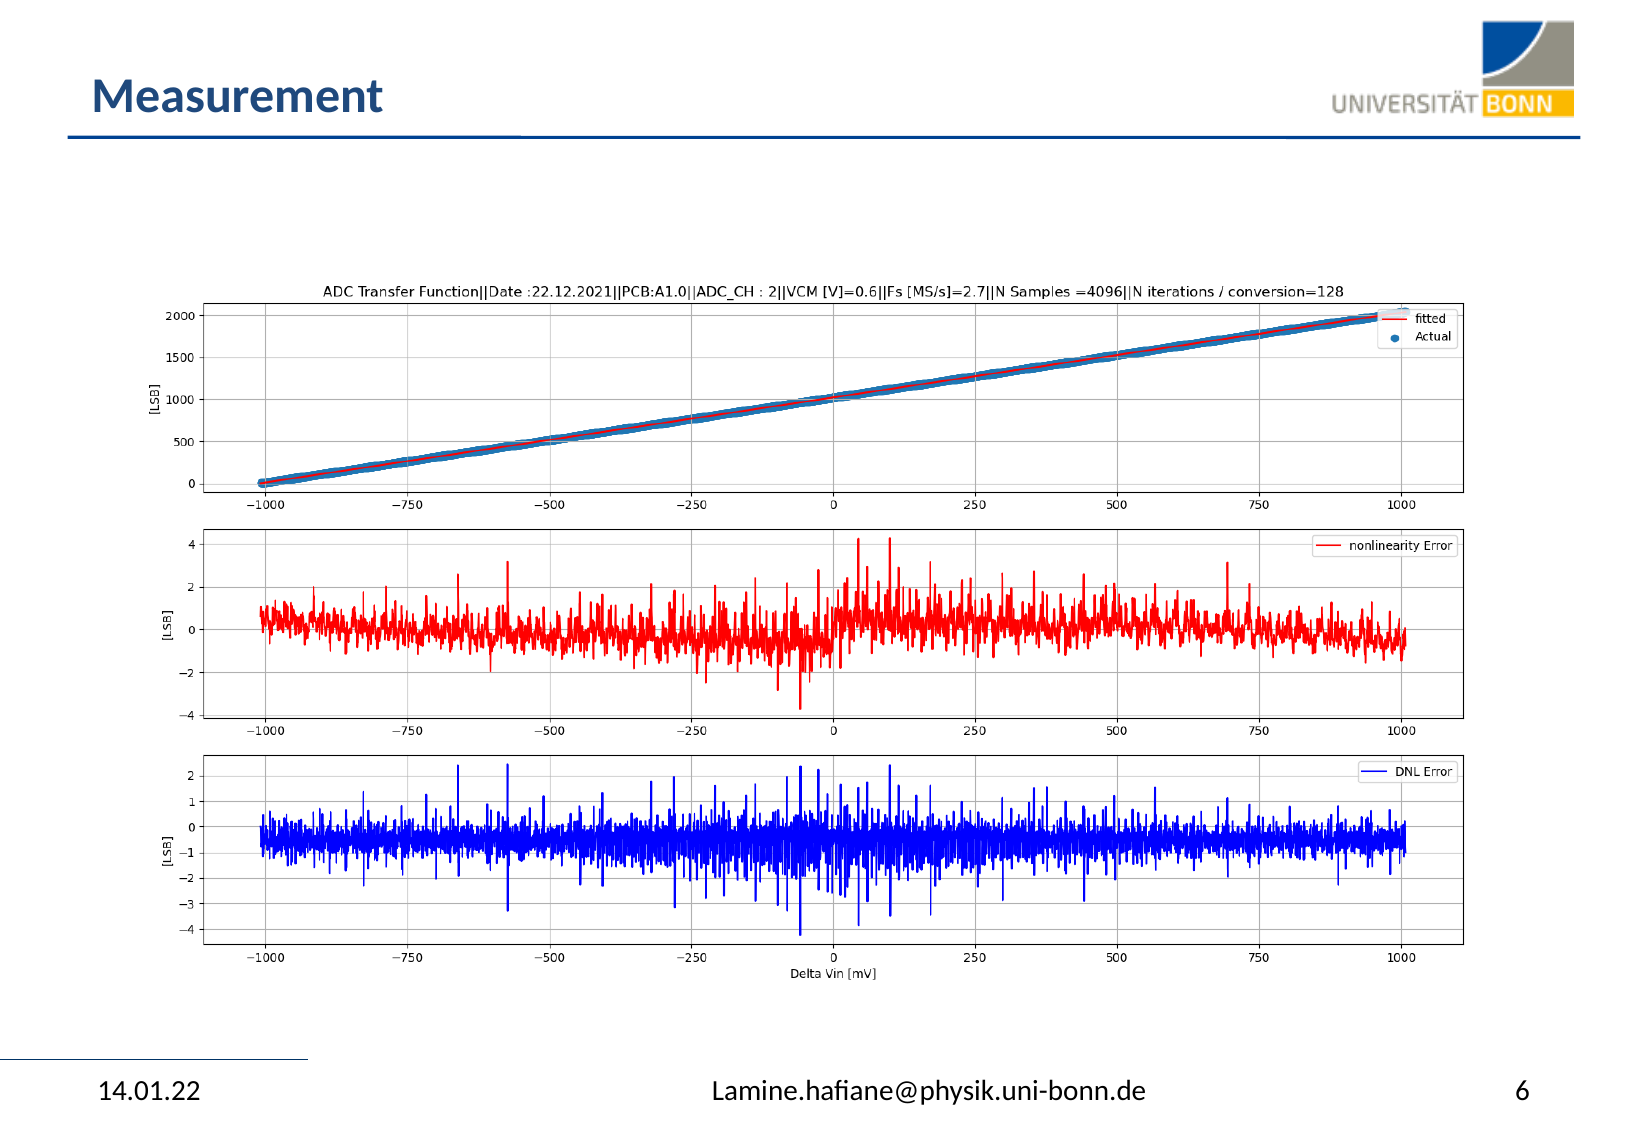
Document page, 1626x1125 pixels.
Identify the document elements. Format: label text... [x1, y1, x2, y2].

picture [1330, 0, 1574, 137]
slide_number 14.01.22 [82, 1058, 513, 1119]
picture [0, 203, 1625, 1036]
title Measurement [76, 55, 1306, 150]
slide_number <number> [1356, 1058, 1545, 1119]
footer Lamine.hafiane@physik.uni-bonn.de [525, 1058, 1334, 1119]
